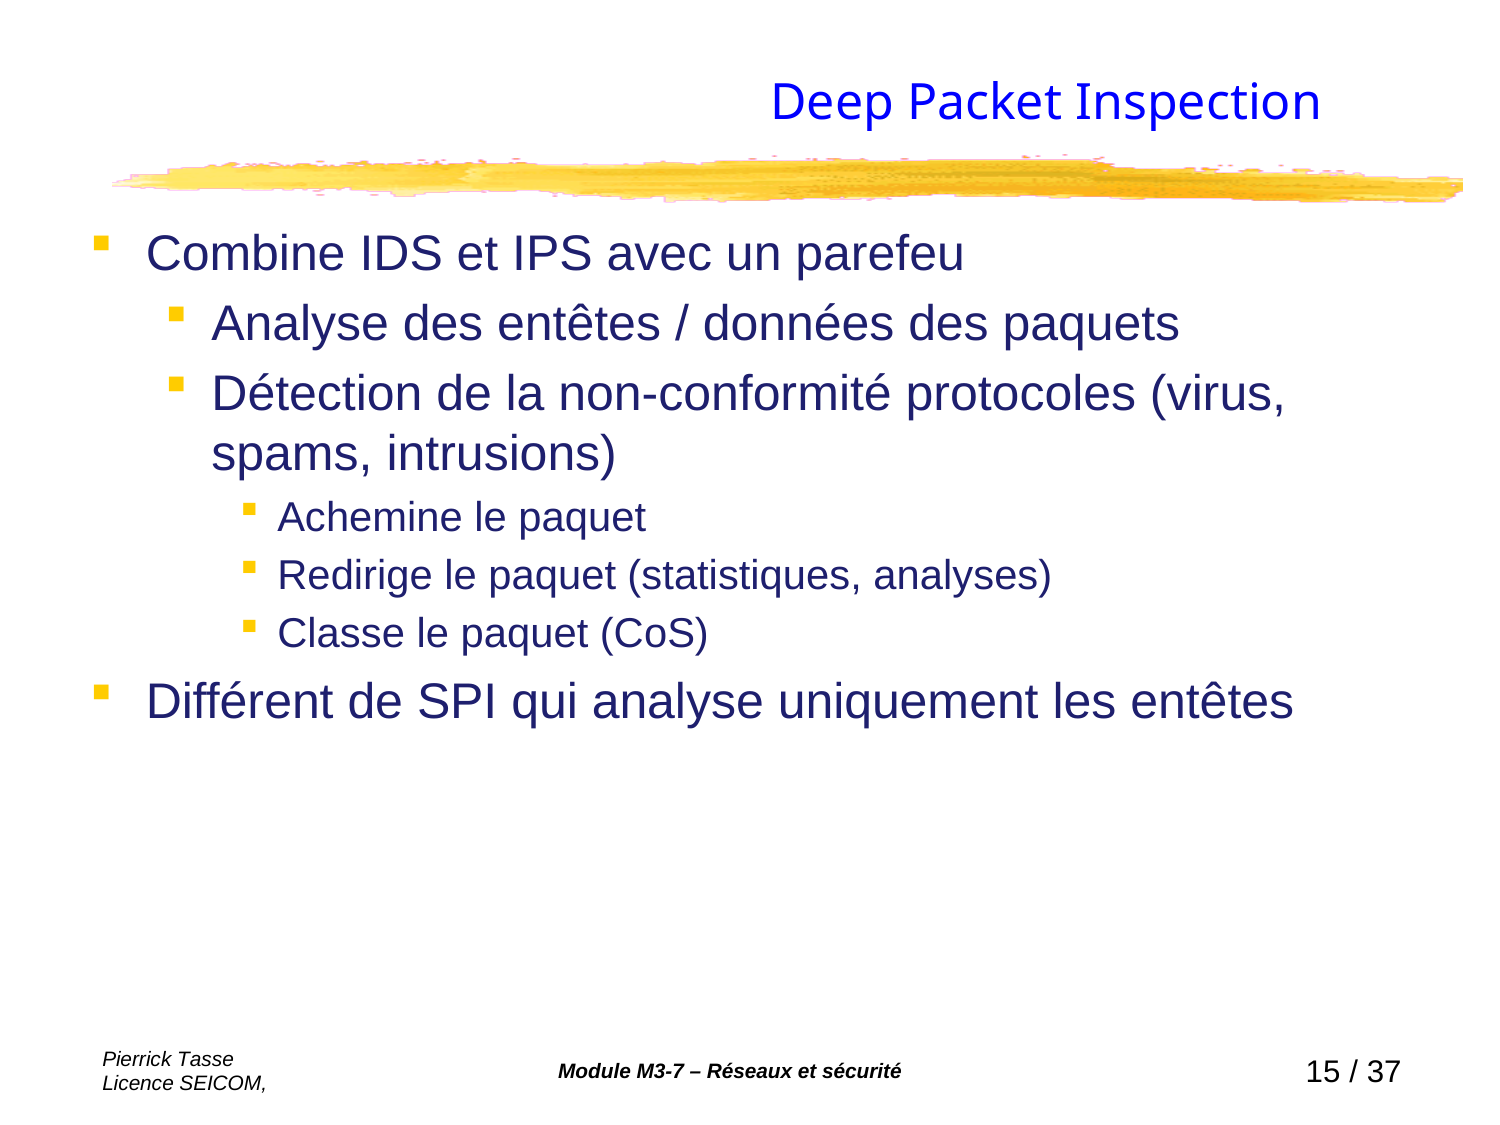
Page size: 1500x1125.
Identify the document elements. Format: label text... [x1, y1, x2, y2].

picture [112, 149, 1463, 213]
title Deep Packet Inspection [62, 37, 1338, 138]
list Combine IDS et IPS avec un parefeu Analyse des entêtes / données des paquets Détection de la non-conformité protocoles (virus, spams, intrusions) Achemine le paquet Redirige le paquet (statistiques, analyses) Classe le paquet (CoS) Différent de SPI qui analyse uniquement les entêtes [74, 212, 1417, 1016]
